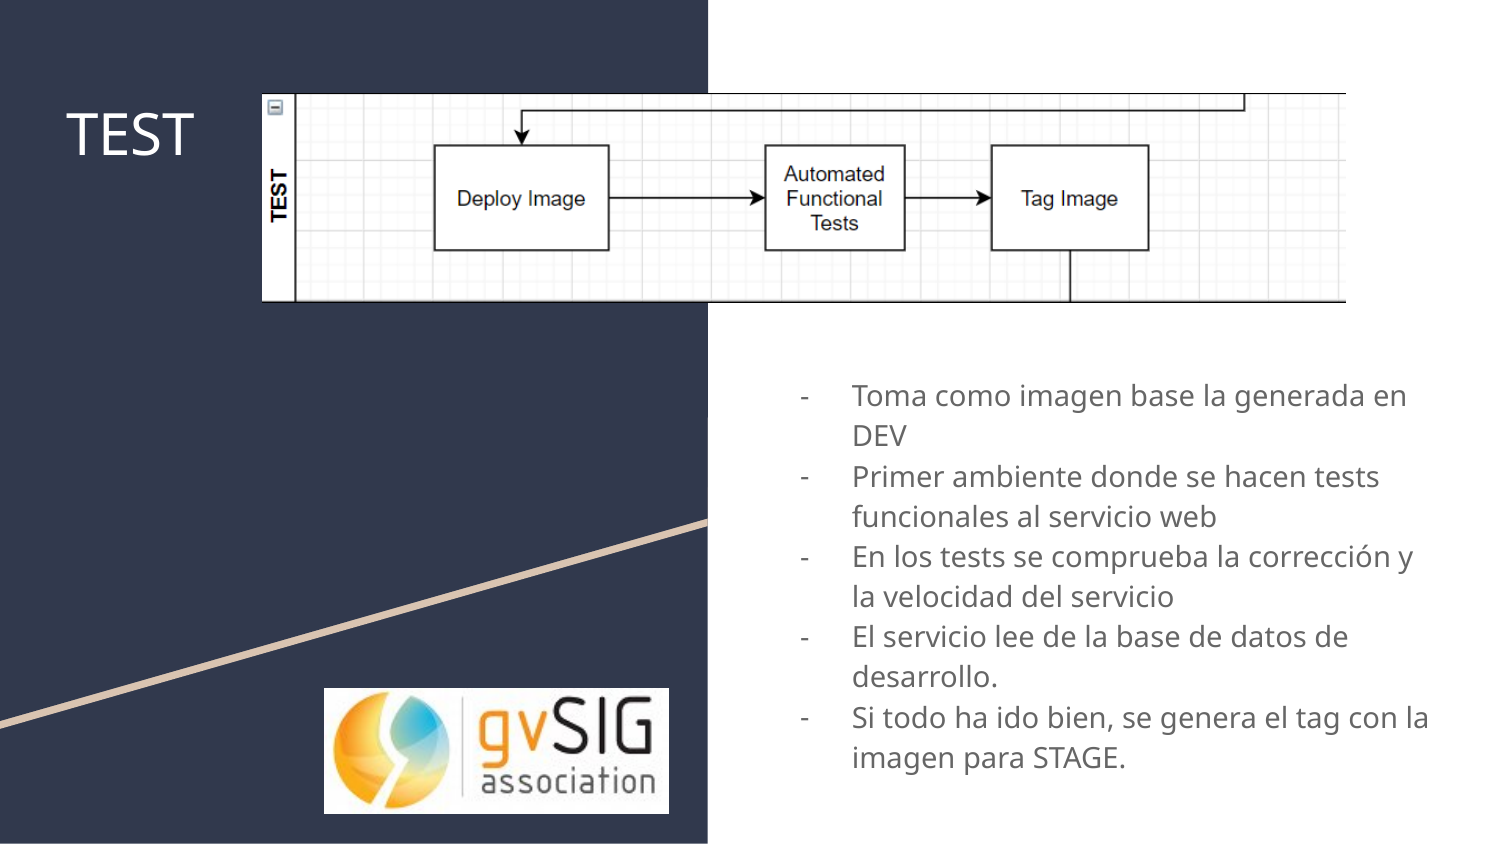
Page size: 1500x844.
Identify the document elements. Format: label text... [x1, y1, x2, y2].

picture [262, 93, 1346, 304]
list Toma como imagen base la generada en DEV Primer ambiente donde se hacen tests funcionales al servicio web En los tests se comprueba la corrección y la velocidad del servicio El servicio lee de la base de datos de desarrollo. Si todo ha ido bien, se genera el tag con la imagen para STAGE. [761, 357, 1446, 804]
title TEST [51, 82, 660, 494]
picture [324, 688, 669, 814]
